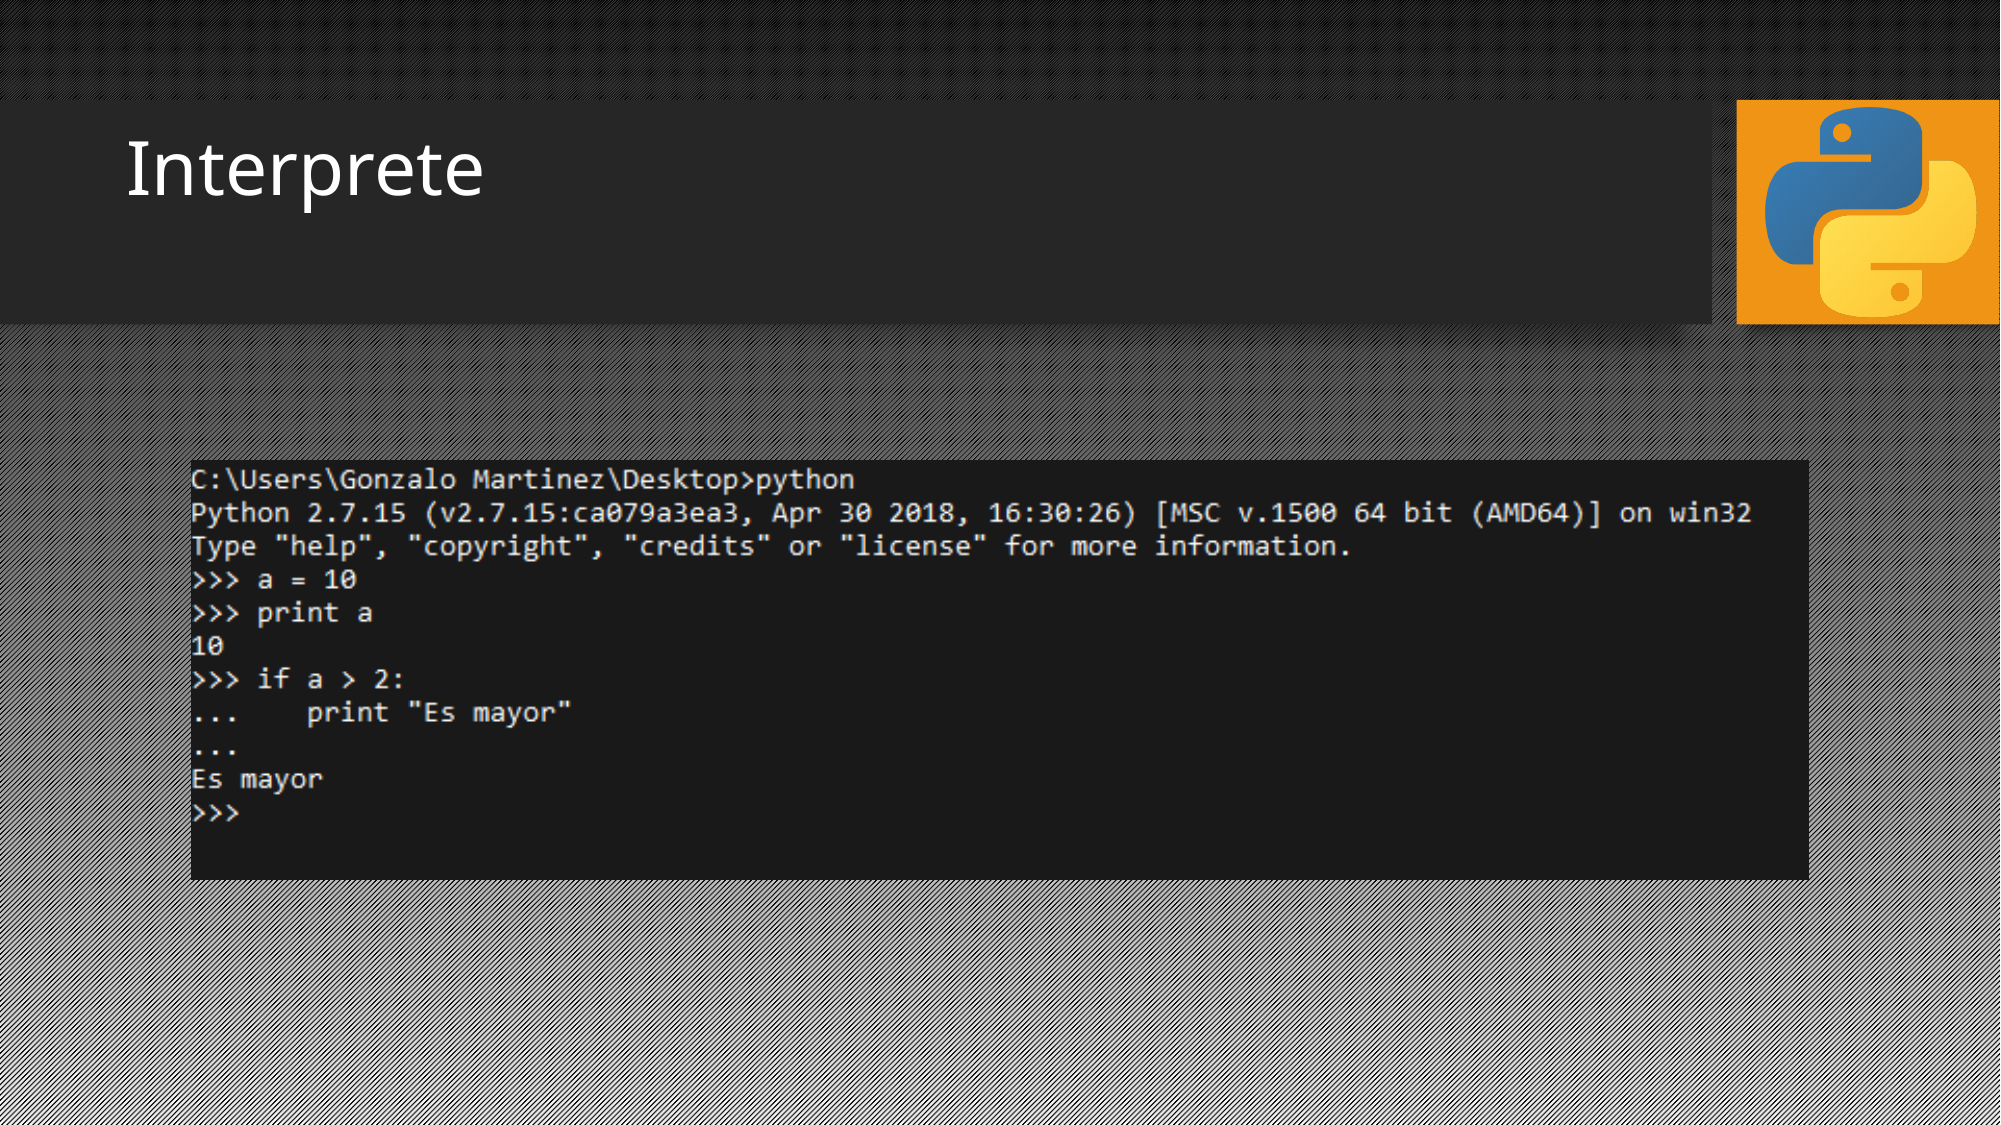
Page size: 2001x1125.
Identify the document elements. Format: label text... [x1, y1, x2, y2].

title Interprete [111, 123, 1689, 301]
list [111, 383, 1879, 1078]
picture [0, 0, 2000, 1125]
picture [1765, 107, 1977, 318]
